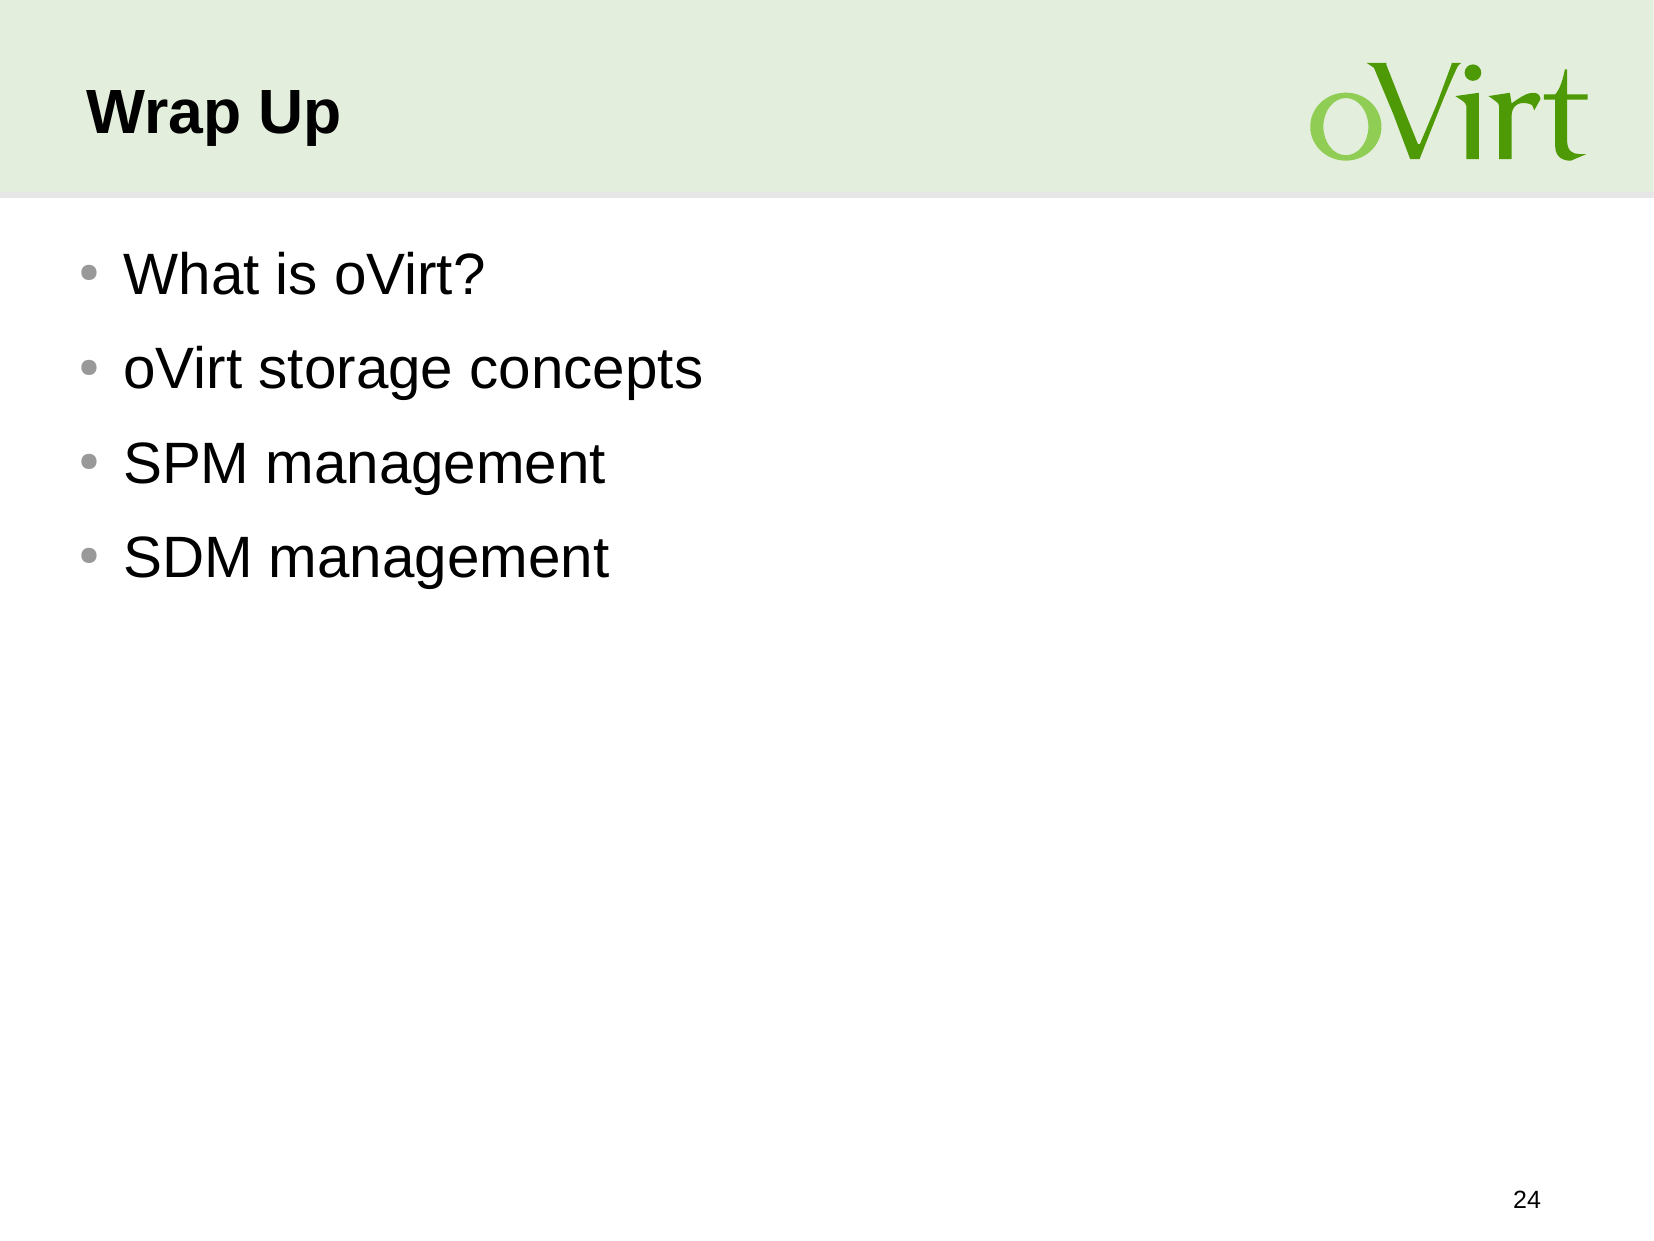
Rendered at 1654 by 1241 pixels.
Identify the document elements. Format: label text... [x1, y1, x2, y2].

title Wrap Up [86, 36, 1307, 188]
list What is oVirt? oVirt storage concepts SPM management SDM management [63, 241, 1552, 591]
